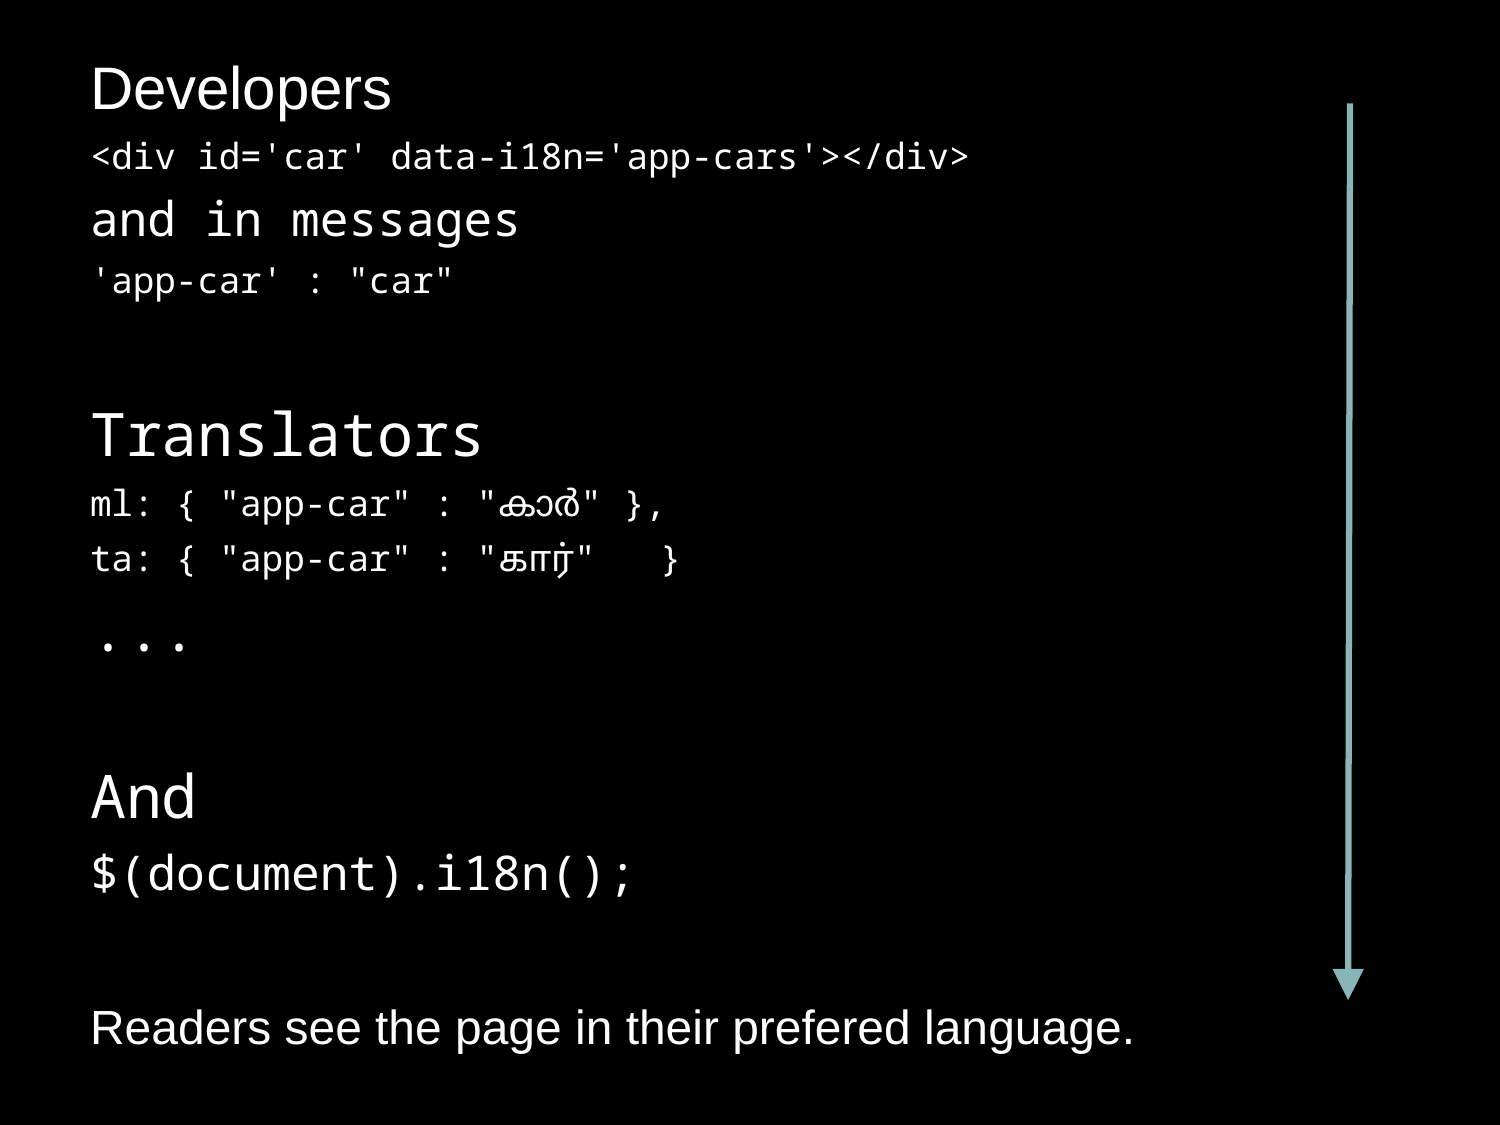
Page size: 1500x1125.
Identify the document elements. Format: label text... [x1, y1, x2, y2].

list Developers <div id='car' data-i18n='app-cars'></div> and in messages 'app-car' : "car" Translators ml: { "app-car" : "കാര്‍" }, ta: { "app-car" : "கார்" } ... And $(document).i18n(); Readers see the page in their prefered language. [75, 34, 1425, 1078]
